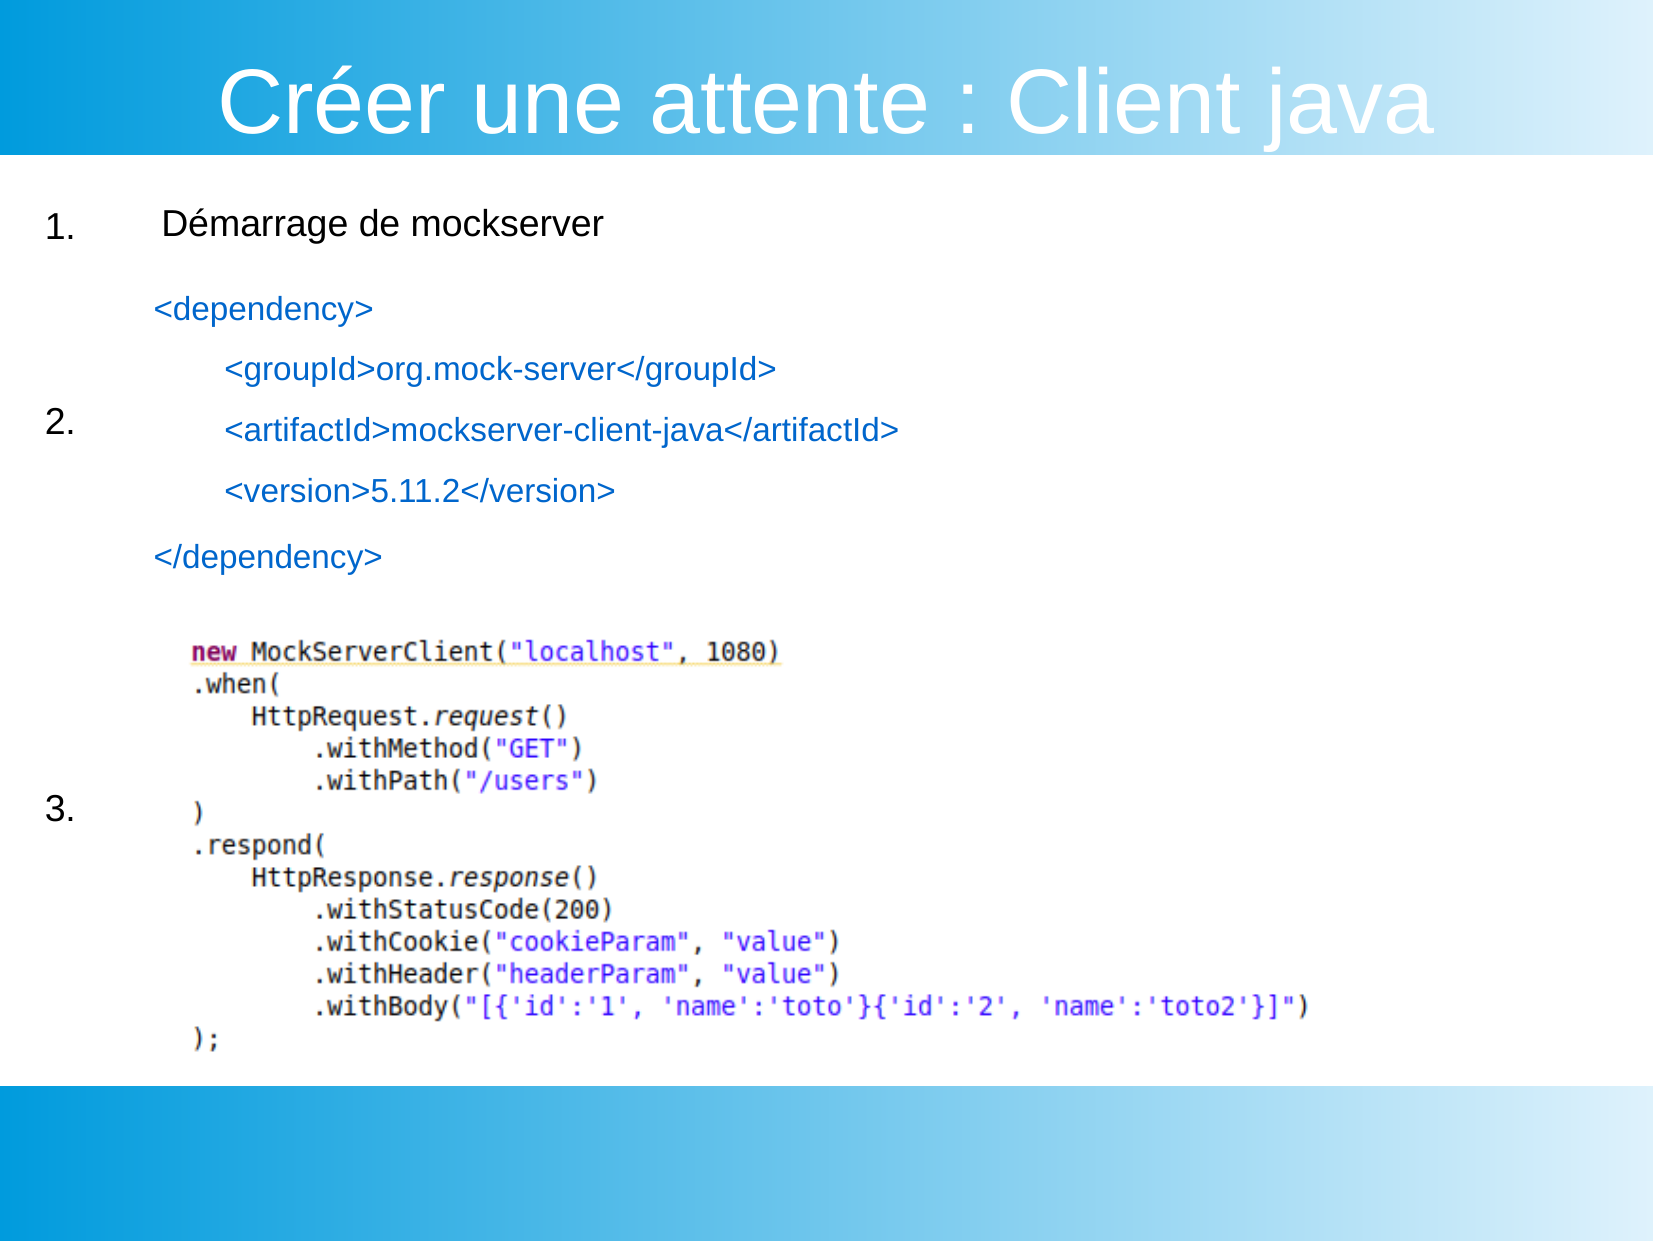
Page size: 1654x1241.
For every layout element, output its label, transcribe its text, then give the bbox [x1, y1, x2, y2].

list <dependency> <groupId>org.mock-server</groupId> <artifactId>mockserver-client-java</artifactId> <version>5.11.2</version> </dependency> [82, 290, 1571, 1010]
text_box 1. [30, 198, 121, 256]
text_box 2. [30, 393, 121, 451]
text_box Démarrage de mockserver [146, 195, 1441, 252]
picture [165, 631, 1374, 1066]
title Créer une attente : Client java [82, 49, 1571, 155]
text_box 3. [30, 780, 121, 837]
